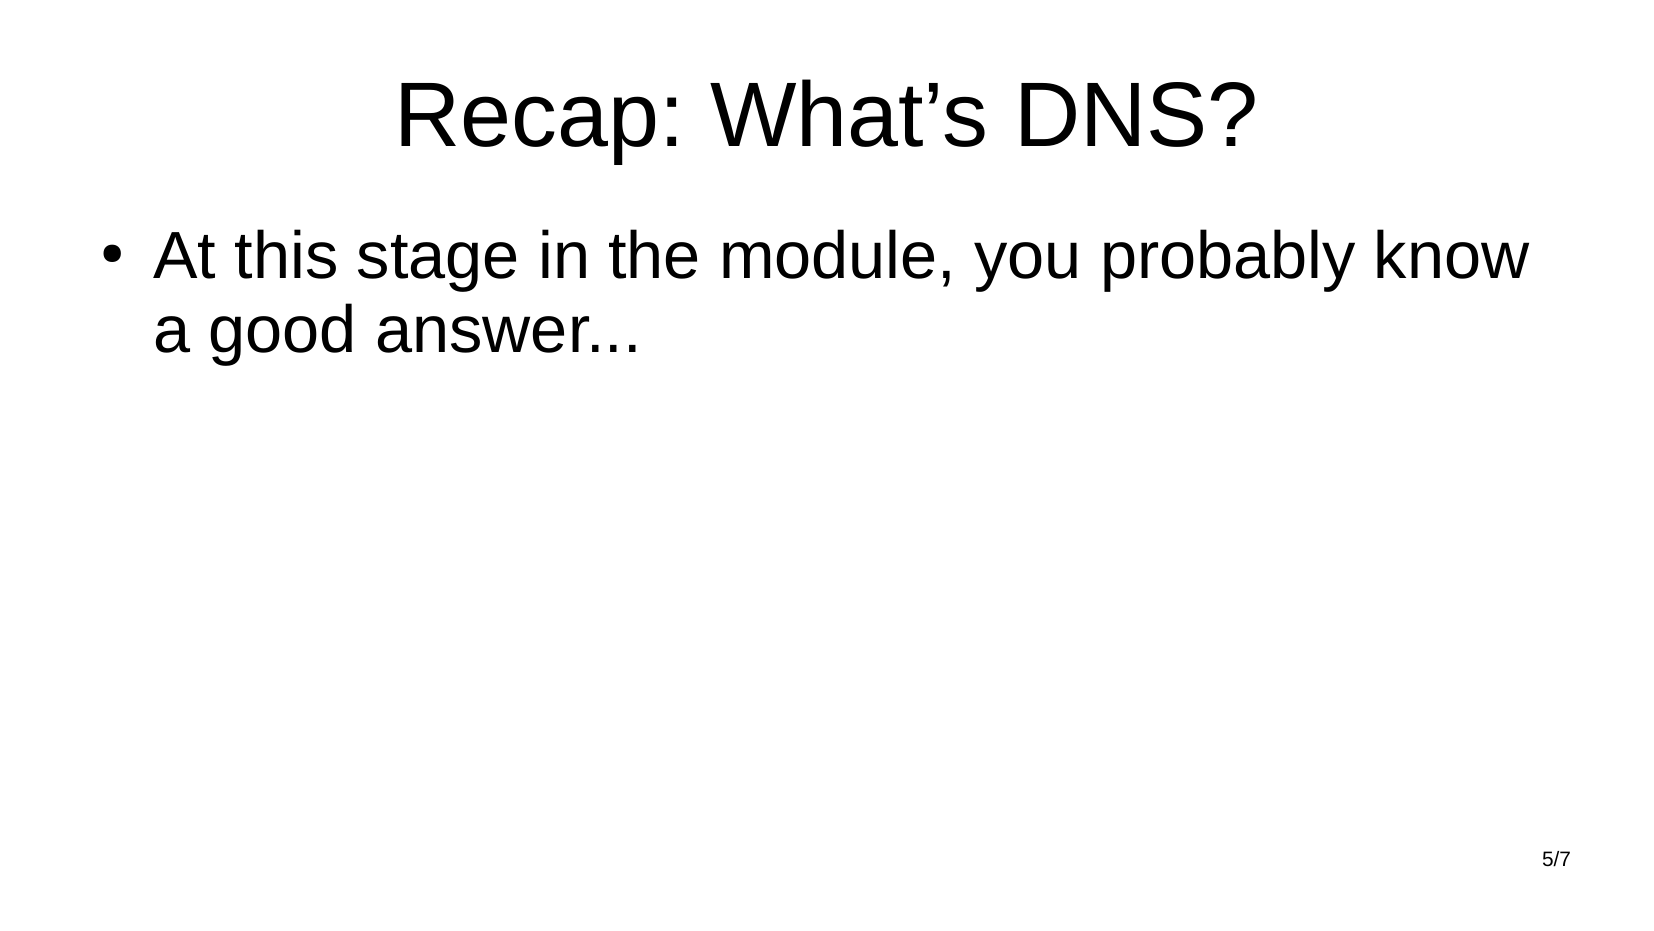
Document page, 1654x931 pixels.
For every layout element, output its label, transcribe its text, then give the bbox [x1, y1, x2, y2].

list At this stage in the module, you probably know a good answer... [82, 217, 1571, 758]
title Recap: What’s DNS? [82, 37, 1571, 193]
